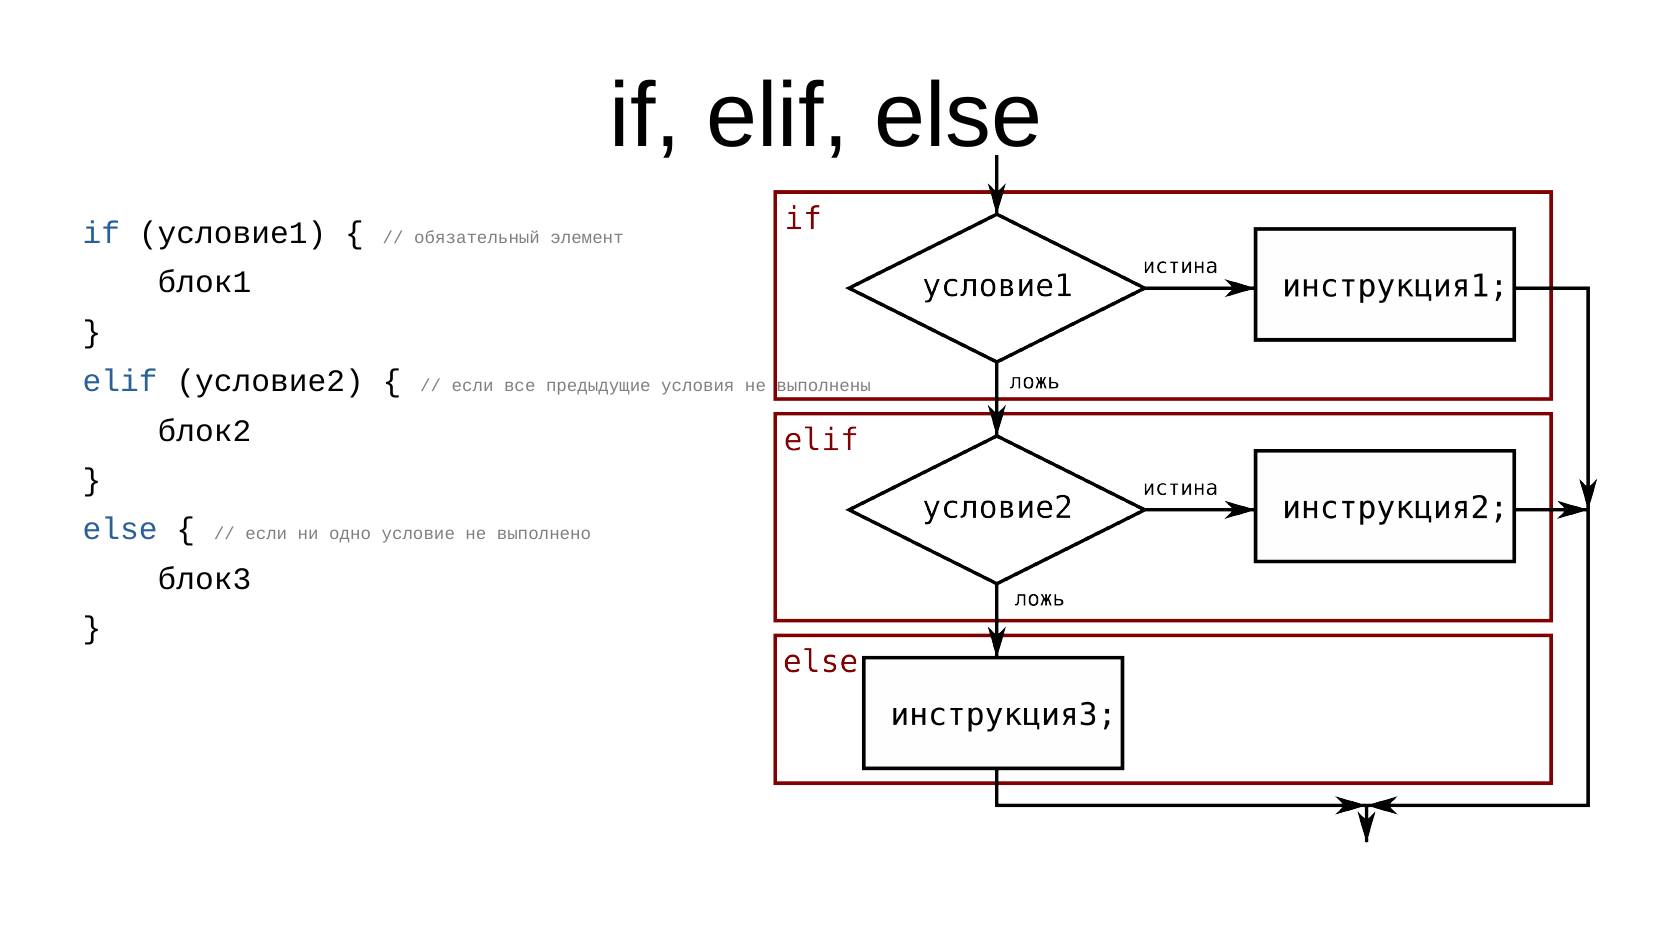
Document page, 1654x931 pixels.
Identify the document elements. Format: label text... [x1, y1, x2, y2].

picture [738, 118, 1625, 857]
title if, elif, else [82, 37, 1571, 193]
list if (условие1) { // обязательный элемент блок1 } elif (условие2) { // если все предыдущие условия не выполнены блок2 } else { // если ни одно условие не выполнено блок3 } [82, 217, 738, 650]
